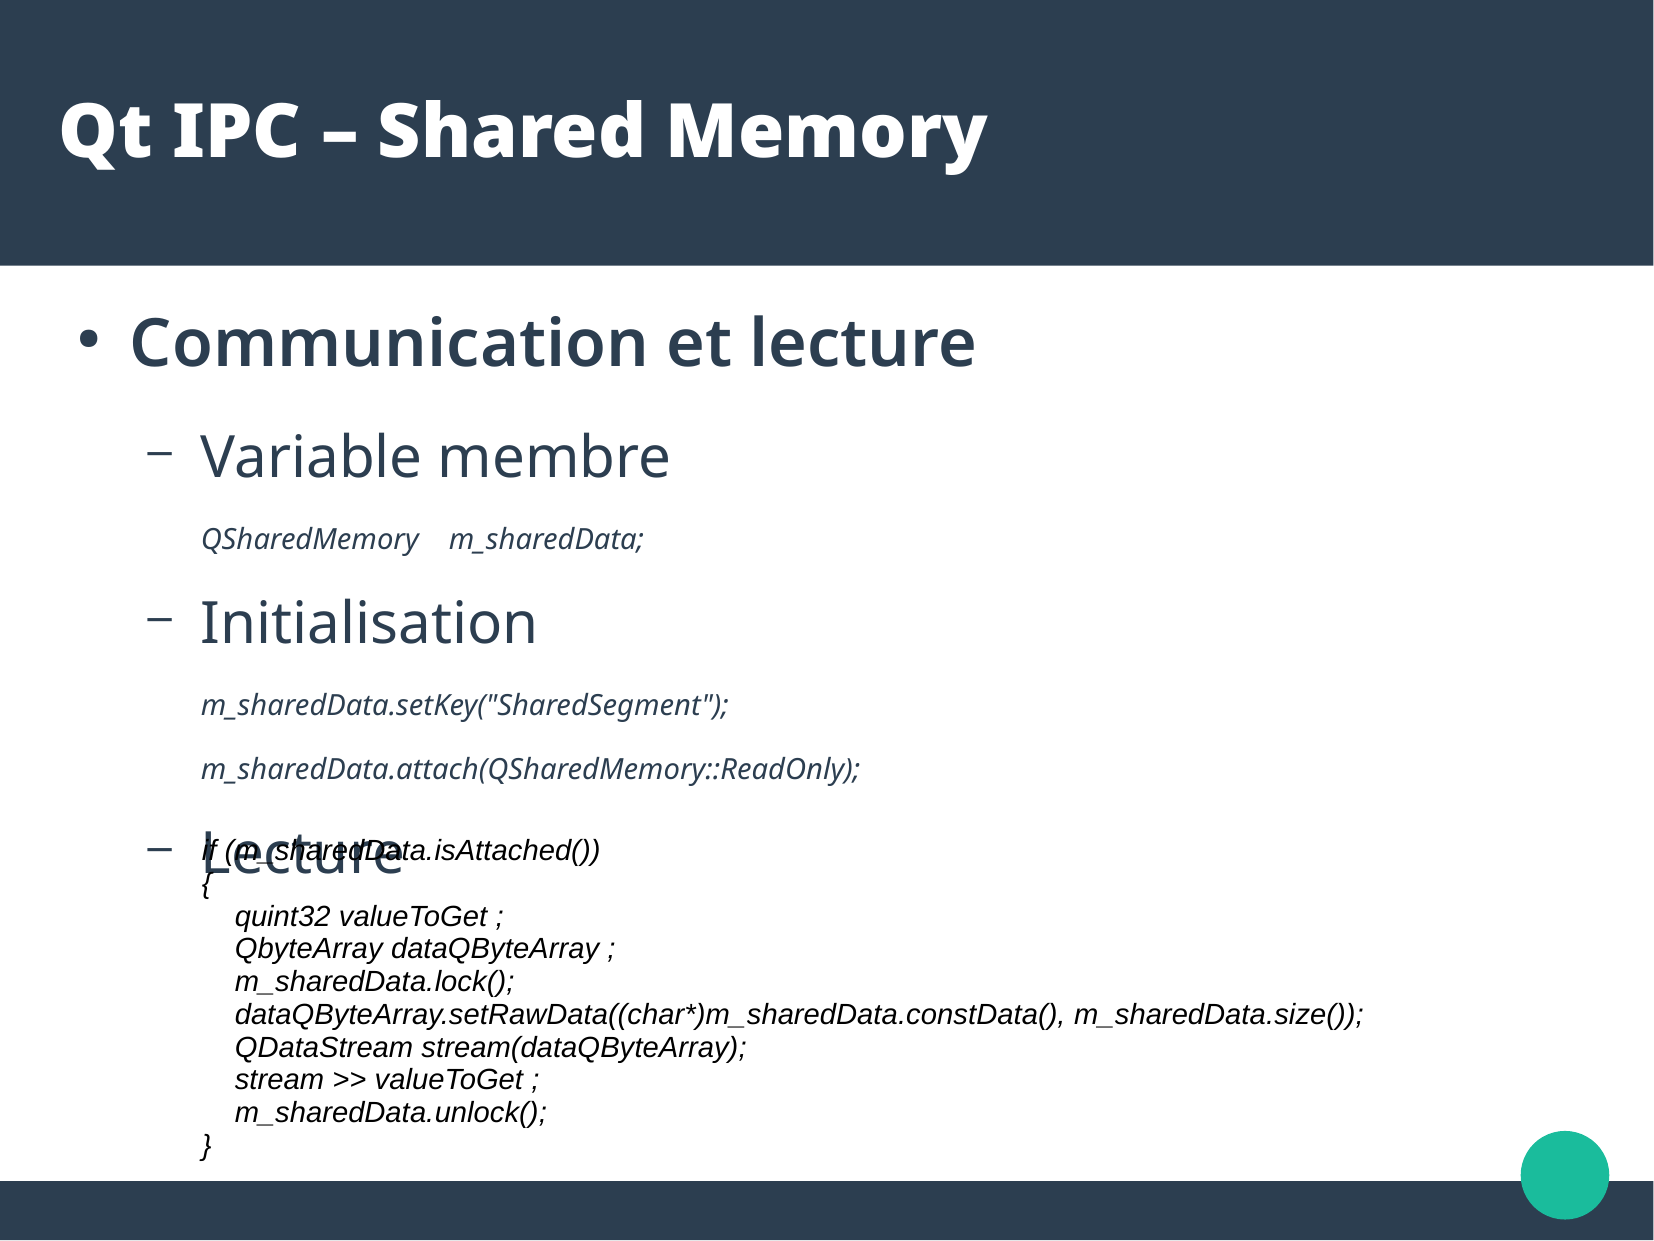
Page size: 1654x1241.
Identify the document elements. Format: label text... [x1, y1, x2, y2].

title Qt IPC – Shared Memory [59, 49, 1595, 207]
text_box if (m_sharedData.isAttached()) { quint32 valueToGet ; QbyteArray dataQByteArray ; m_sharedData.lock(); dataQByteArray.setRawData((char*)m_sharedData.constData(), m_sharedData.size()); QDataStream stream(dataQByteArray); stream >> valueToGet ; m_sharedData.unlock(); } [154, 826, 1381, 1170]
list Communication et lecture Variable membre QSharedMemory m_sharedData; Initialisation m_sharedData.setKey("SharedSegment"); m_sharedData.attach(QSharedMemory::ReadOnly); Lecture [59, 295, 1595, 1123]
